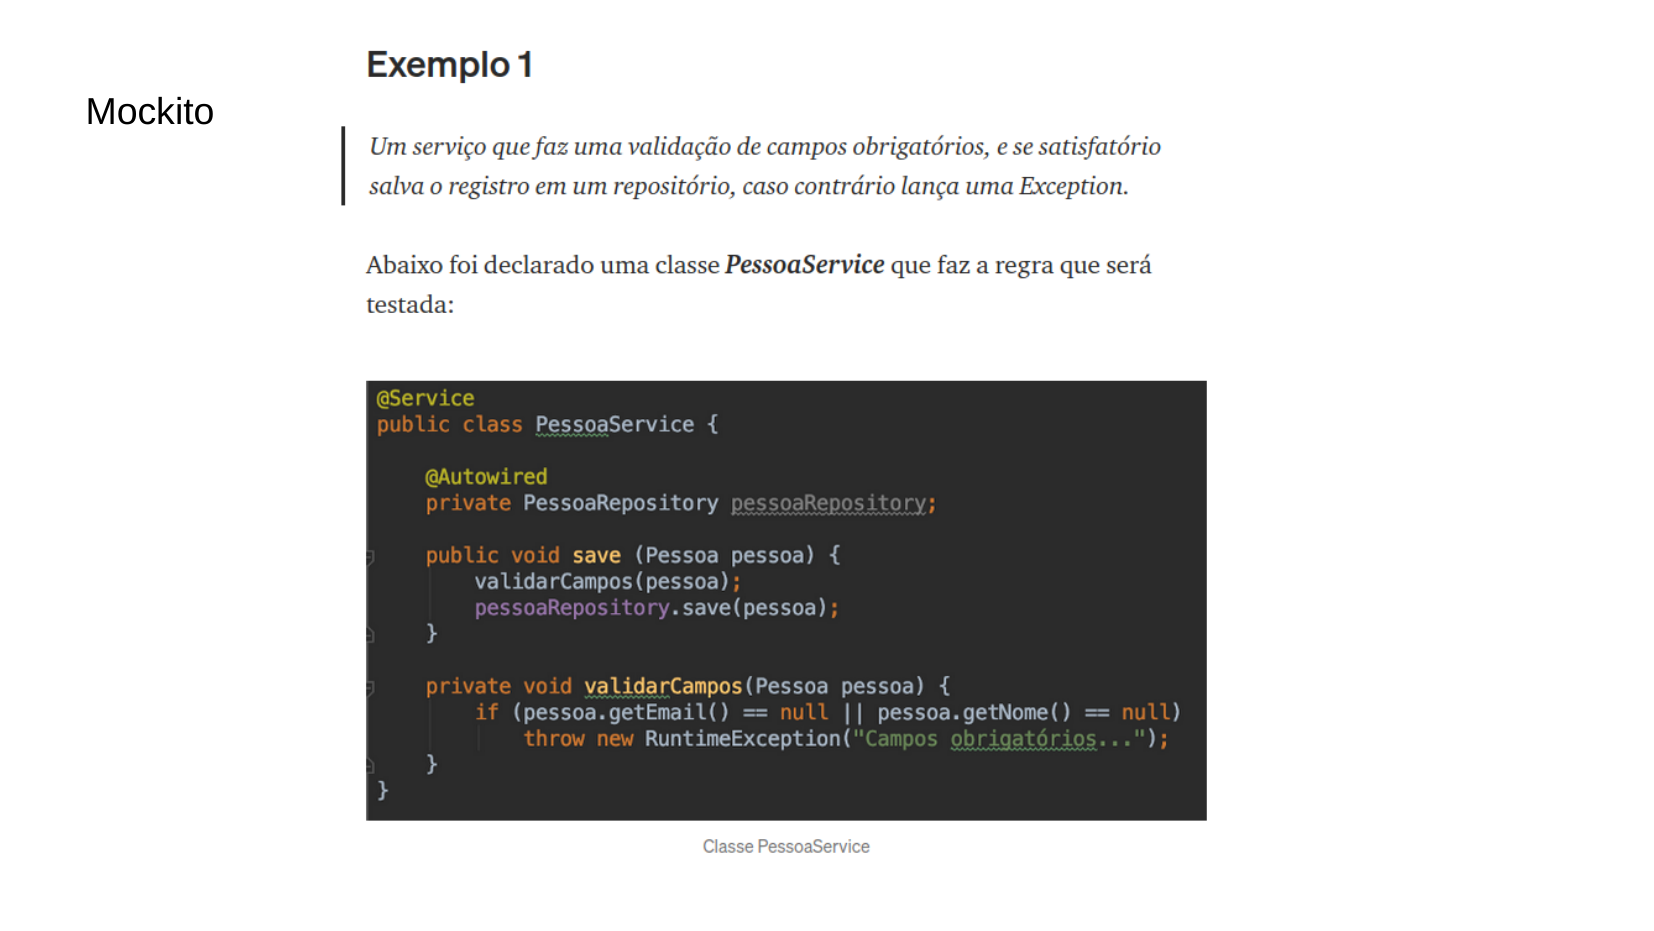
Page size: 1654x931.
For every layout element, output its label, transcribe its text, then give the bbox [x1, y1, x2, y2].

text_box Mockito [70, 82, 230, 140]
picture [318, 35, 1249, 864]
